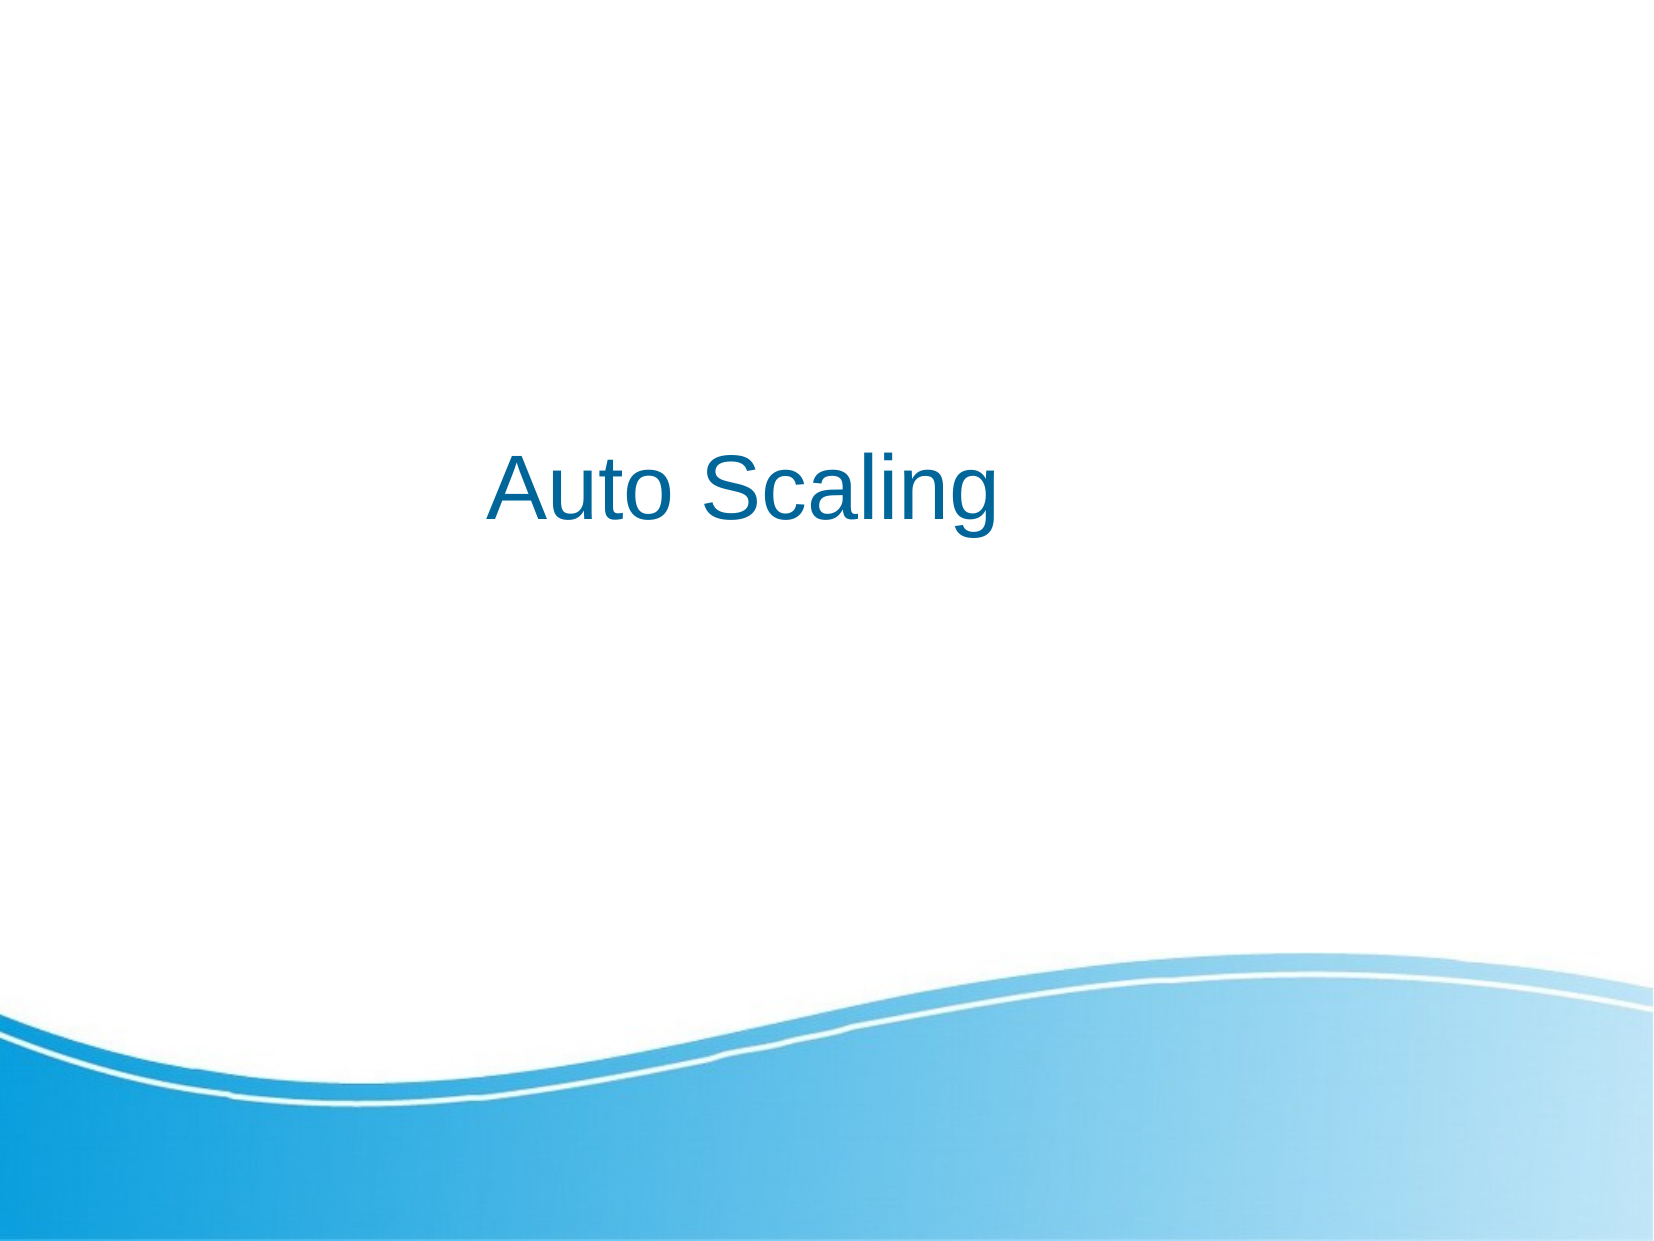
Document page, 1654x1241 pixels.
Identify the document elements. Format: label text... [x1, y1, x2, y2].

title Auto Scaling [0, 384, 1489, 592]
picture [0, 952, 1654, 1241]
